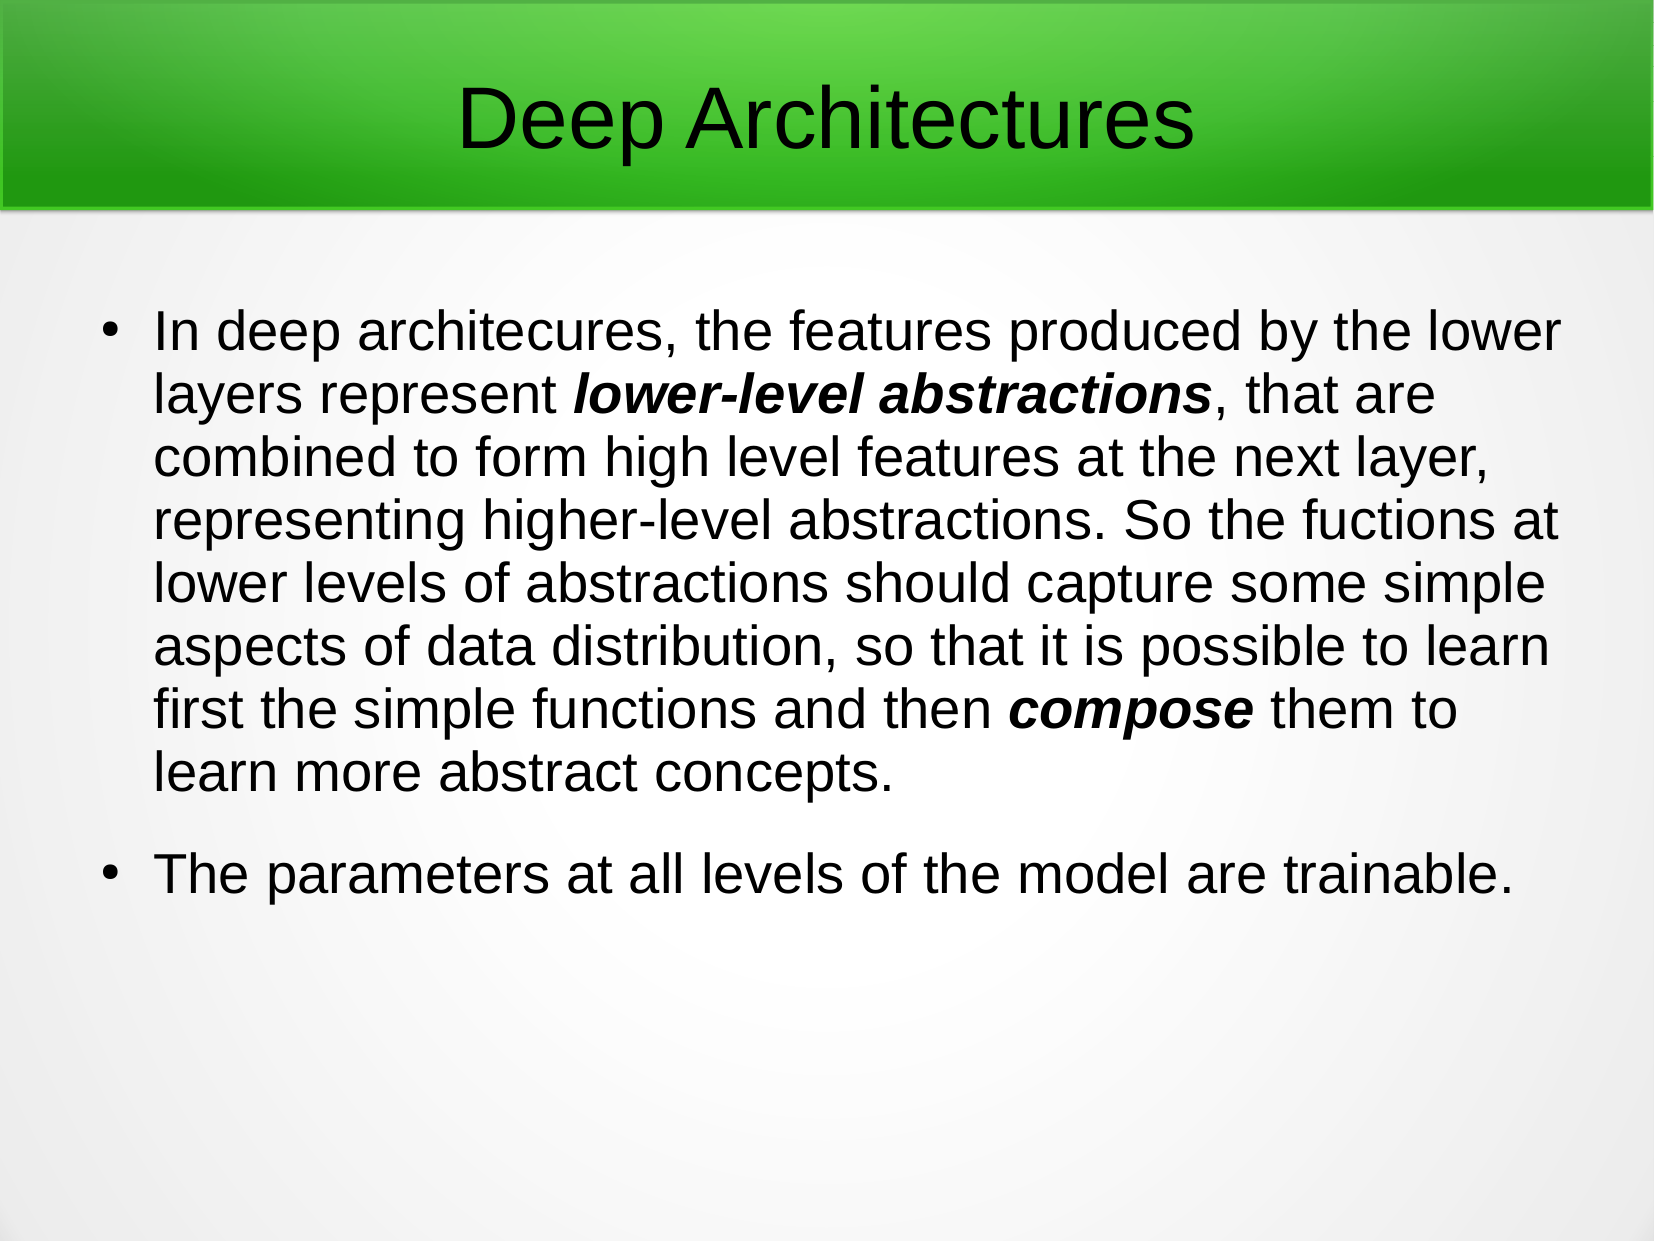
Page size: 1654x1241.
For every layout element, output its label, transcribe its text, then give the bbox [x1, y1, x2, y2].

title Deep Architectures [82, 47, 1571, 189]
list In deep architecures, the features produced by the lower layers represent lower-level abstractions, that are combined to form high level features at the next layer, representing higher-level abstractions. So the fuctions at lower levels of abstractions should capture some simple aspects of data distribution, so that it is possible to learn first the simple functions and then compose them to learn more abstract concepts. The parameters at all levels of the model are trainable. [82, 299, 1571, 1019]
